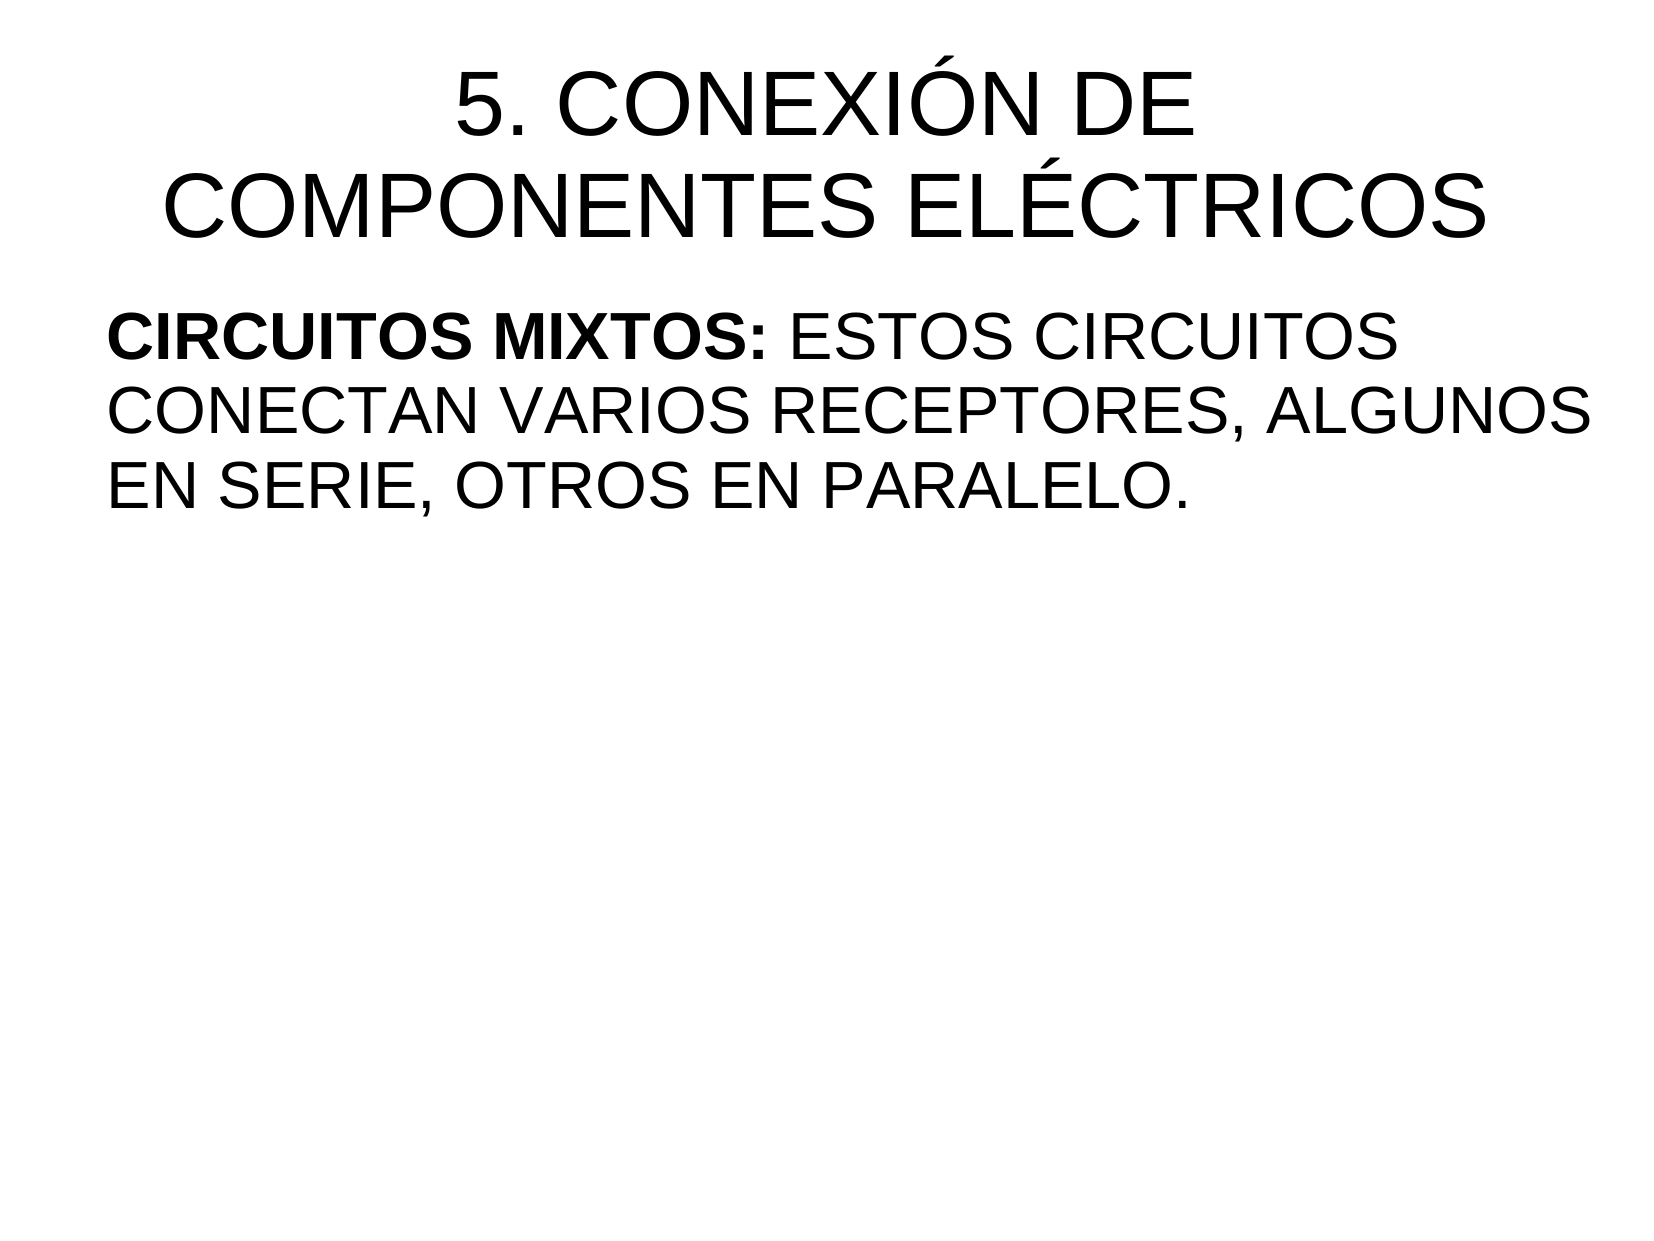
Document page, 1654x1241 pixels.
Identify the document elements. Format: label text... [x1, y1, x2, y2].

title 5. CONEXIÓN DE COMPONENTES ELÉCTRICOS [82, 46, 1571, 260]
list CIRCUITOS MIXTOS: ESTOS CIRCUITOS CONECTAN VARIOS RECEPTORES, ALGUNOS EN SERIE, OTROS EN PARALELO. [106, 295, 1595, 1114]
